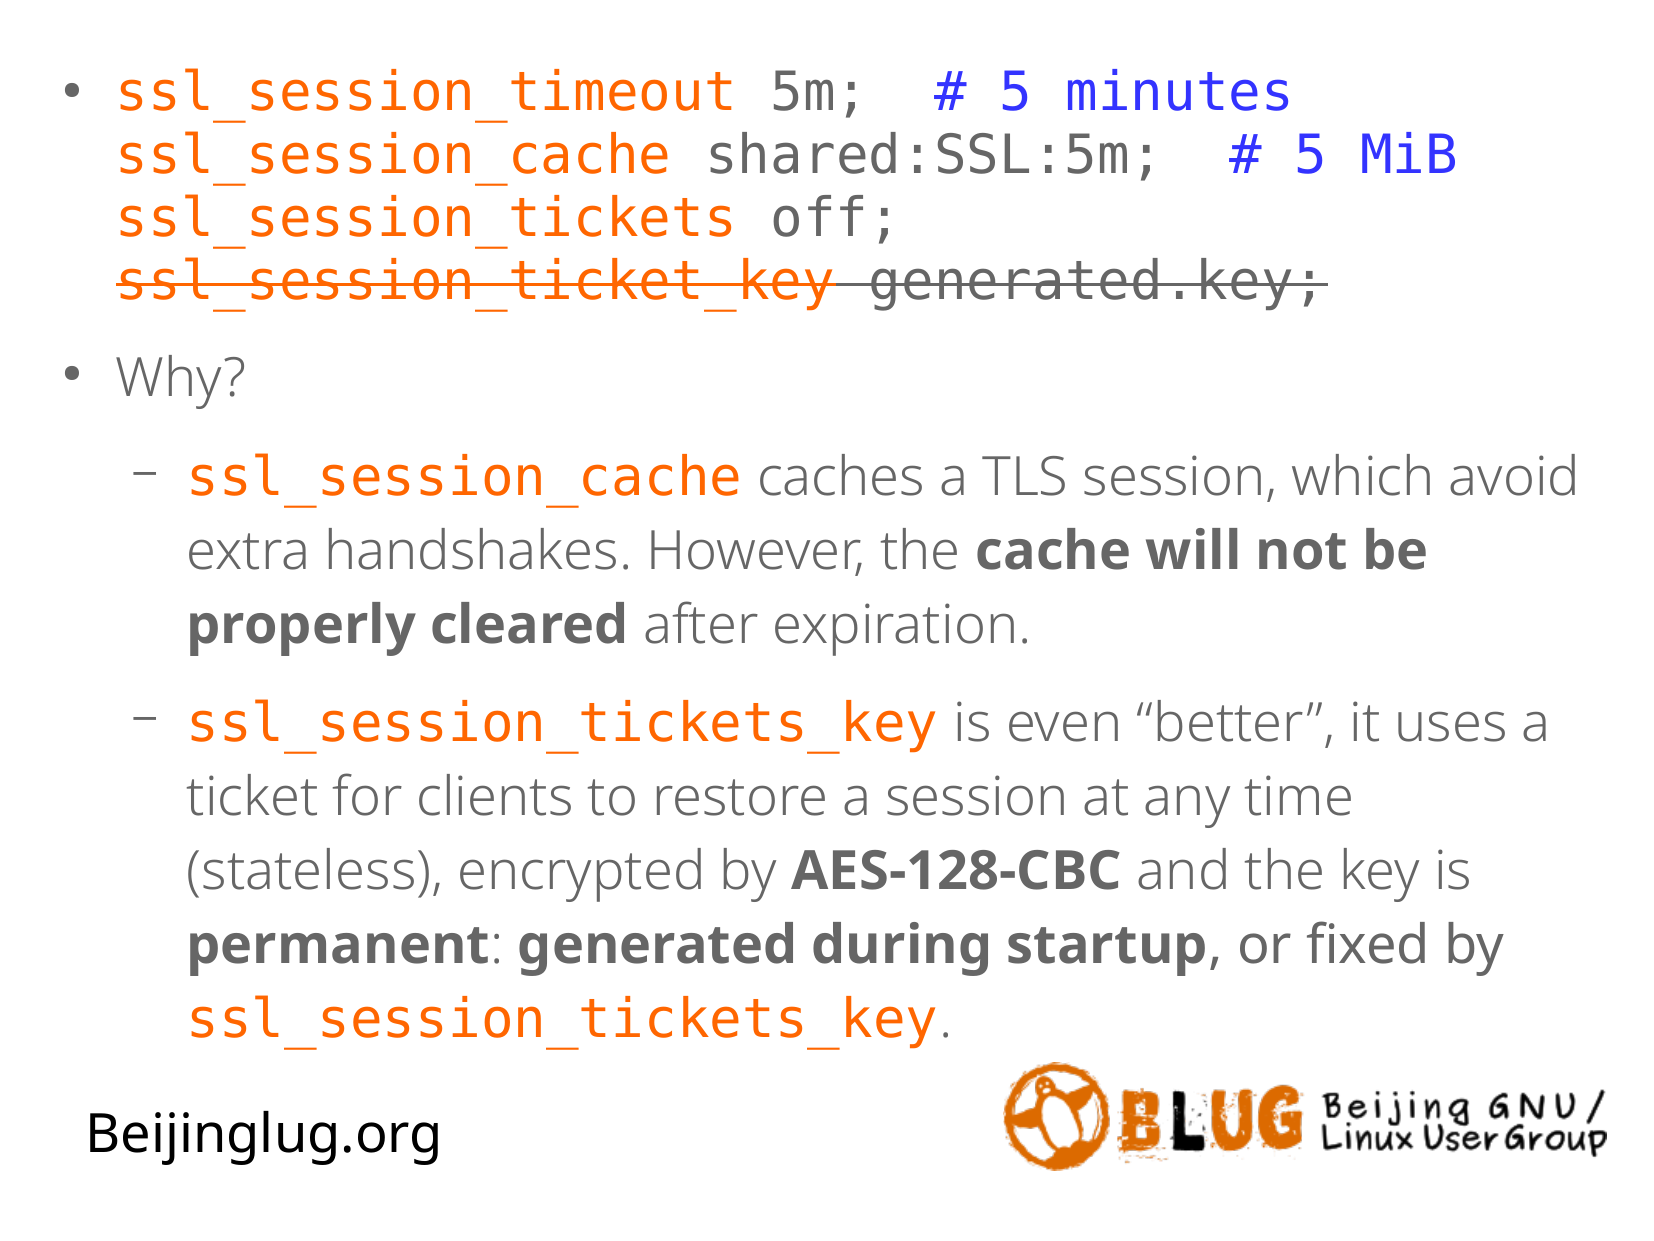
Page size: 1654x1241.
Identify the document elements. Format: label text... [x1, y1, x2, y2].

picture [1003, 1062, 1607, 1171]
list ssl_session_timeout 5m; # 5 minutes ssl_session_cache shared:SSL:5m; # 5 MiB ssl_session_tickets off; ssl_session_ticket_key generated.key; Why? ssl_session_cache caches a TLS session, which avoid extra handshakes. However, the cache will not be properly cleared after expiration. ssl_session_tickets_key is even “better”, it uses a ticket for clients to restore a session at any time (stateless), encrypted by AES-128-CBC and the key is permanent: generated during startup, or fixed by ssl_session_tickets_key. [44, 60, 1598, 1074]
